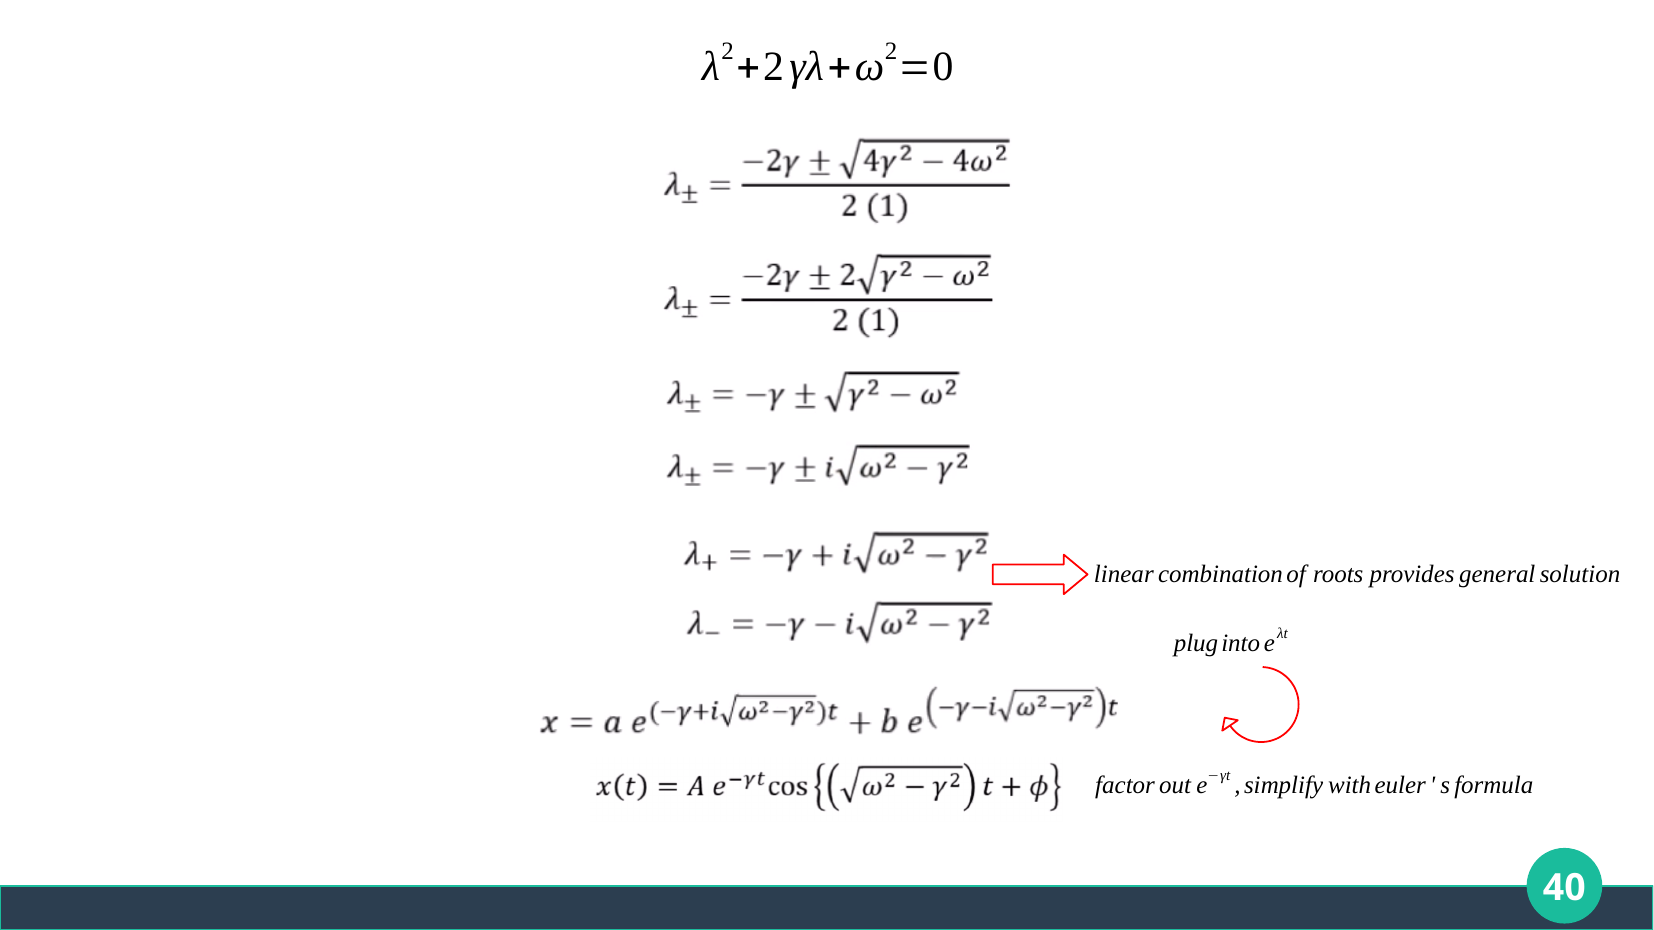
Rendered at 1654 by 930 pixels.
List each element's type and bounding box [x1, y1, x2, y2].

picture [623, 122, 1030, 652]
chart [698, 36, 955, 89]
chart [1093, 560, 1621, 589]
picture [528, 674, 1125, 823]
chart [1094, 767, 1535, 801]
chart [1170, 625, 1289, 657]
text_box [1222, 667, 1299, 743]
text_box [992, 554, 1088, 595]
